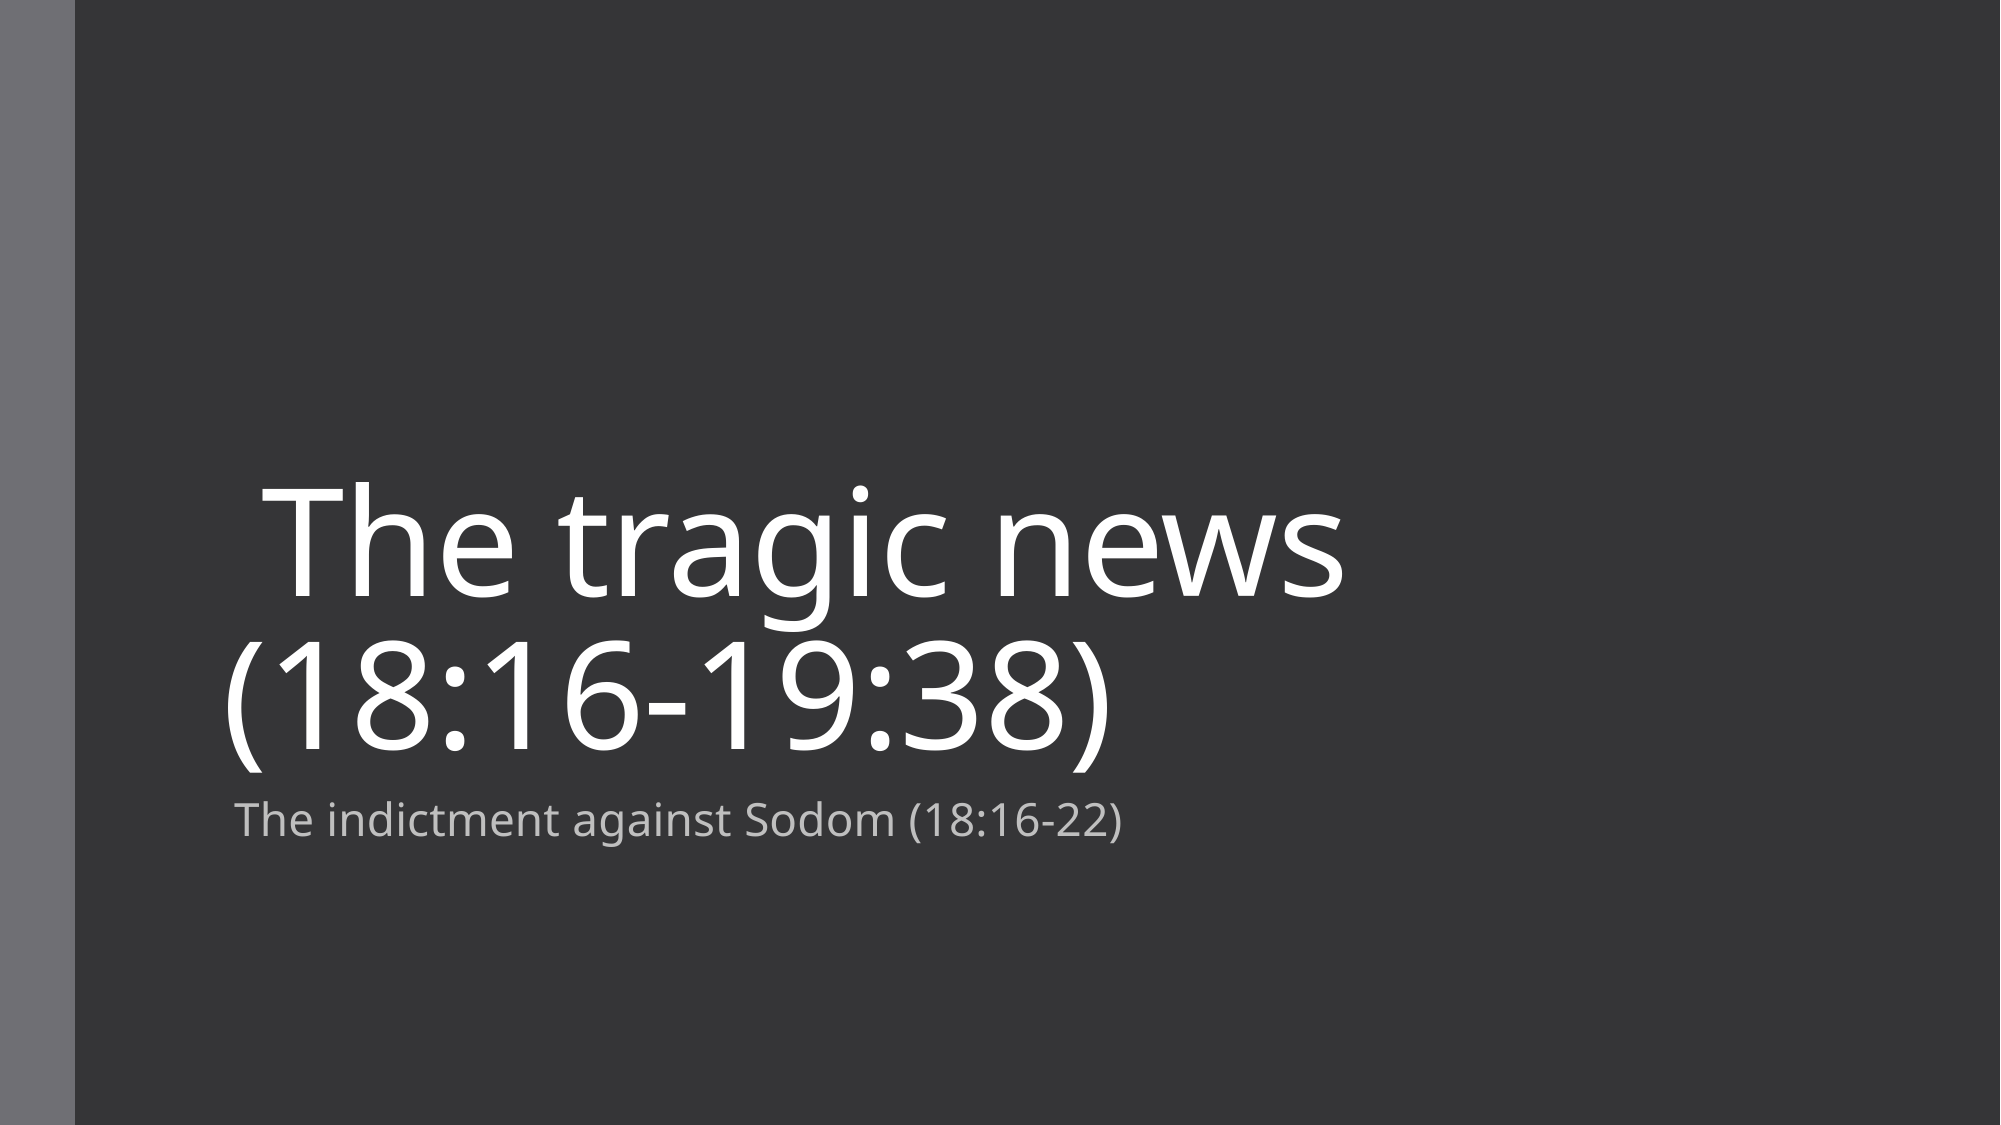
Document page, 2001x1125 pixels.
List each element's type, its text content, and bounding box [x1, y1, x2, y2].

subtitle The indictment against Sodom (18:16-22) [206, 787, 1752, 1066]
title The tragic news (18:16-19:38) [206, 124, 1752, 787]
